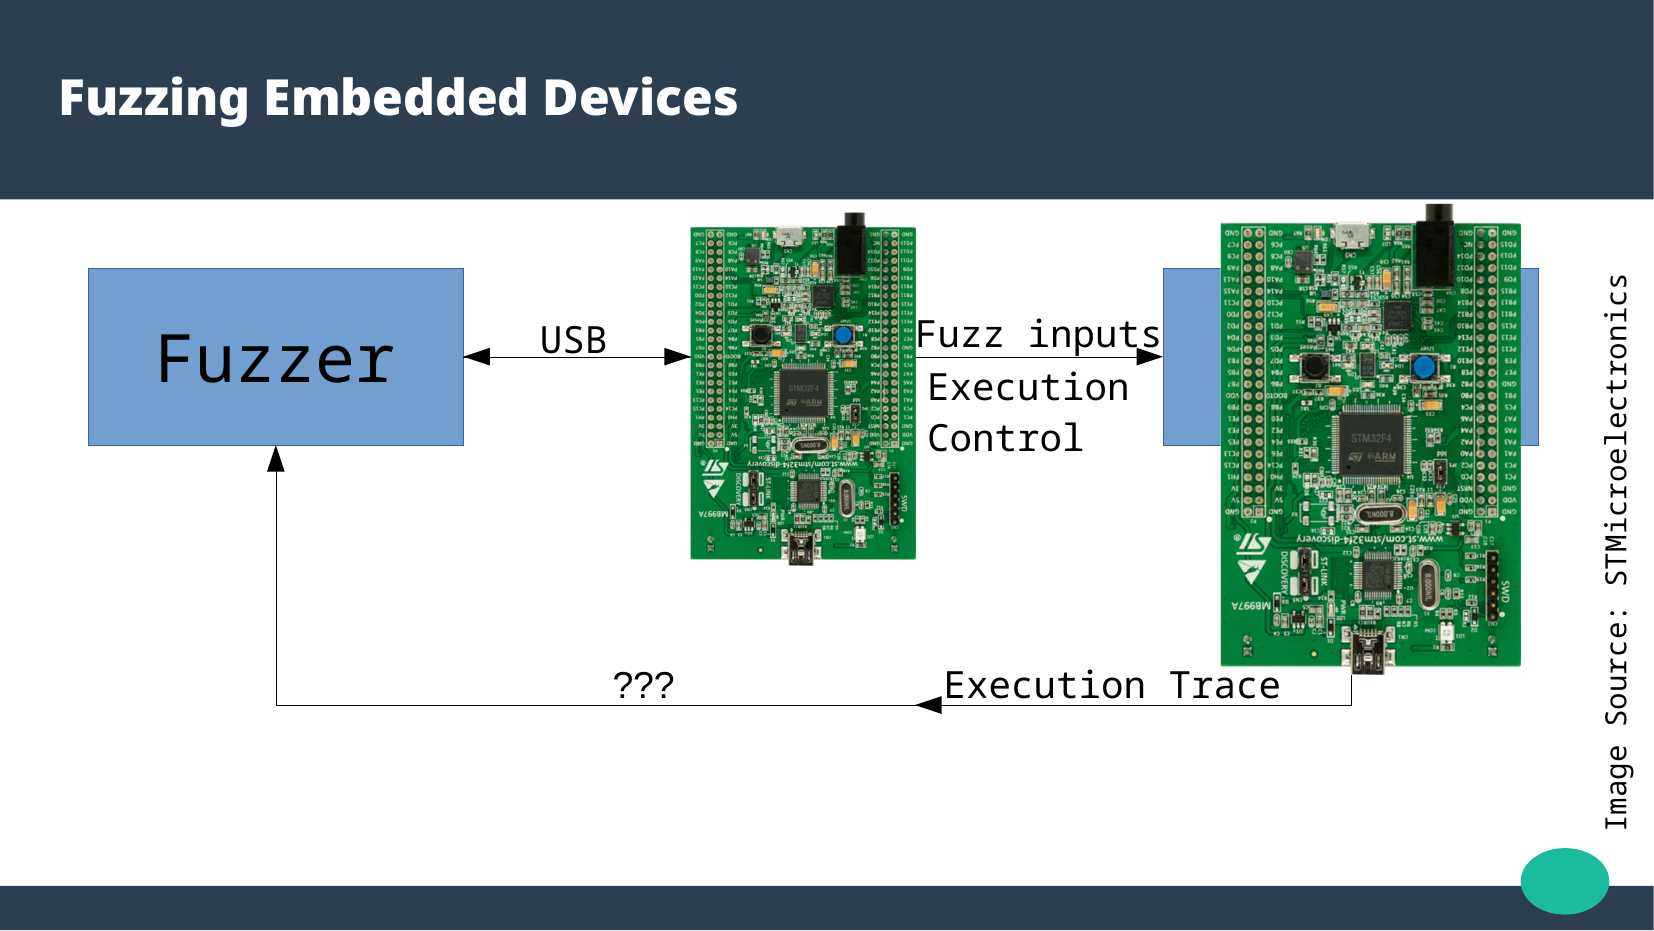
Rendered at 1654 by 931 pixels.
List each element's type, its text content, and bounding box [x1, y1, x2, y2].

text_box [1163, 268, 1220, 446]
picture [690, 212, 916, 566]
text_box Fuzzer [88, 268, 464, 446]
text_box ??? [597, 706, 690, 714]
text_box Execution Control [912, 353, 1168, 463]
title Fuzzing Embedded Devices [59, 37, 1595, 155]
text_box Fuzz inputs [900, 300, 1189, 410]
text_box USB [525, 306, 623, 369]
picture [1220, 203, 1521, 676]
text_box [1521, 268, 1539, 446]
text_box ??? [597, 656, 690, 705]
text_box Execution Trace [928, 651, 1296, 714]
text_box Image Source: STMicroelectronics [1587, 240, 1640, 848]
